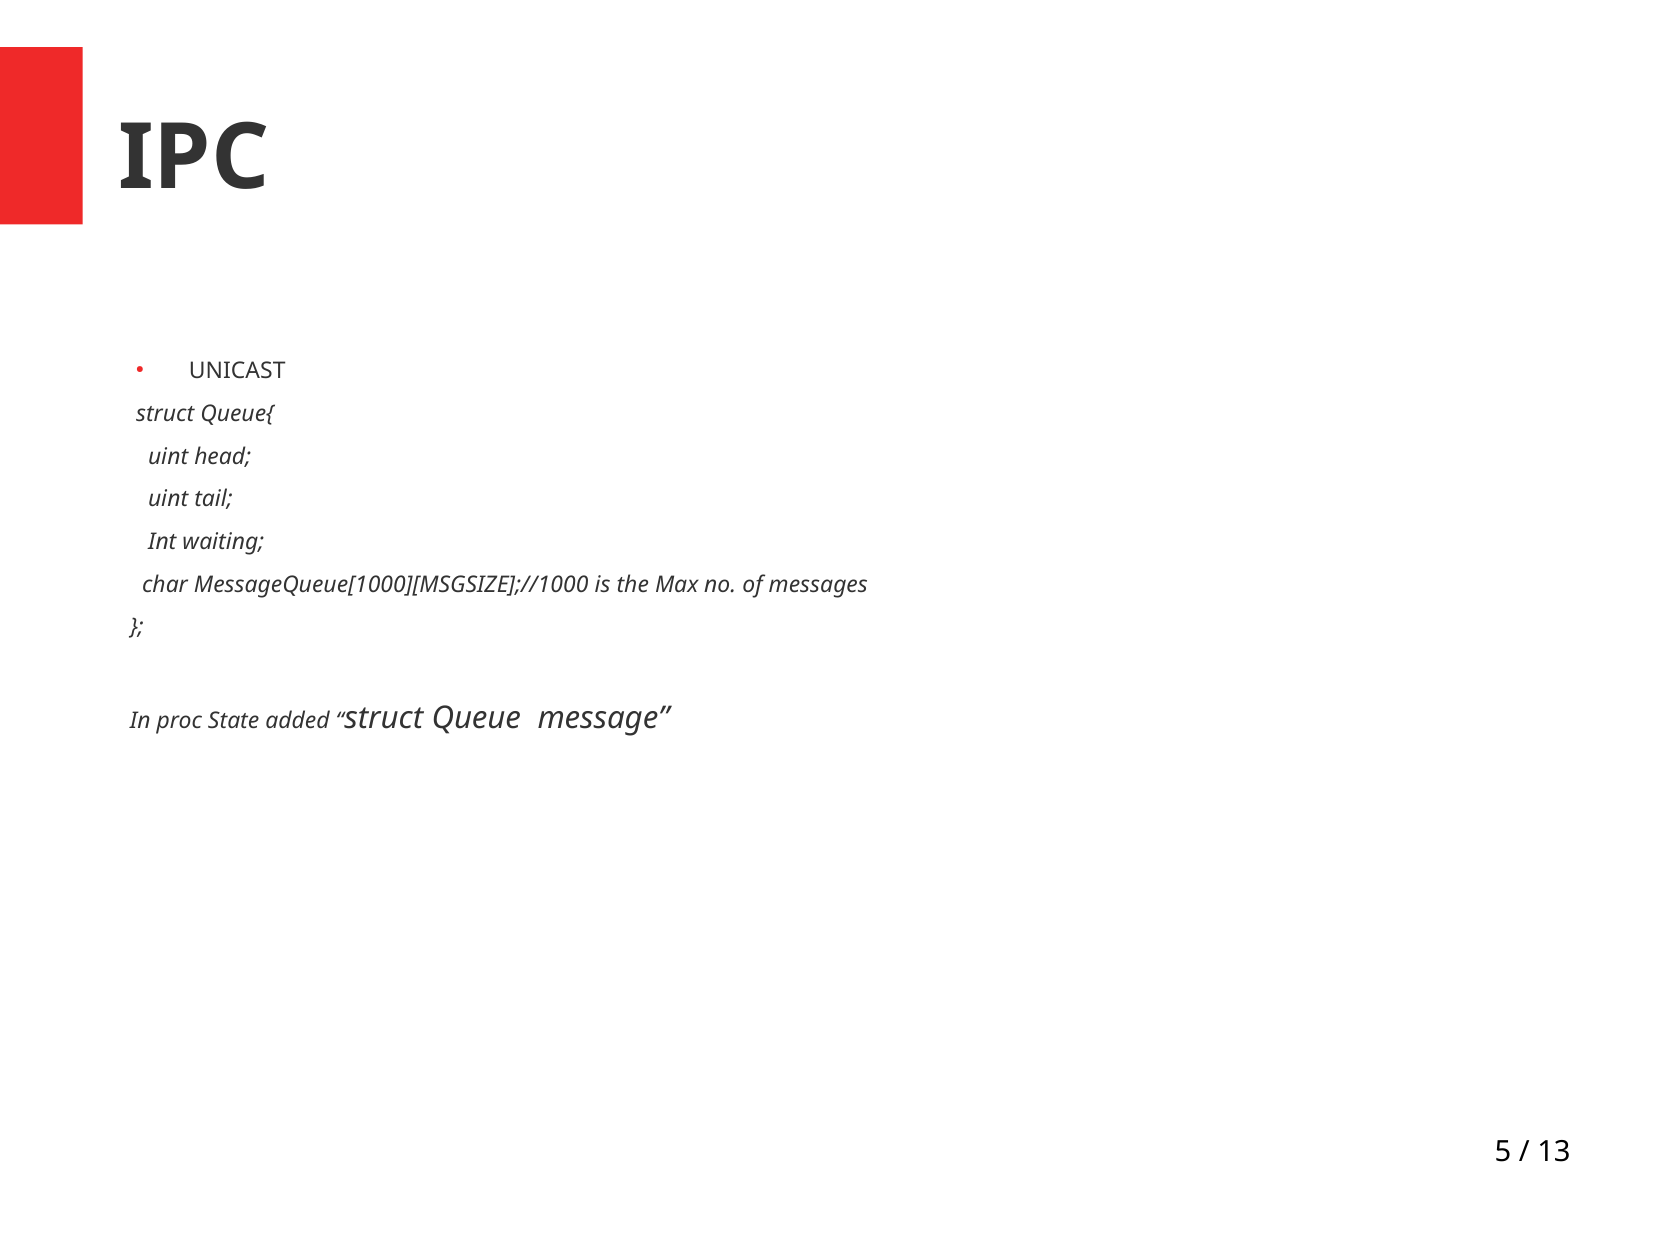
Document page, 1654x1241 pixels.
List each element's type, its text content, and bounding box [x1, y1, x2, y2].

list UNICAST struct Queue{ uint head; uint tail; Int waiting; char MessageQueue[1000][MSGSIZE];//1000 is the Max no. of messages }; In proc State added “struct Queue message” [118, 354, 1536, 1074]
title IPC [118, 49, 1571, 257]
